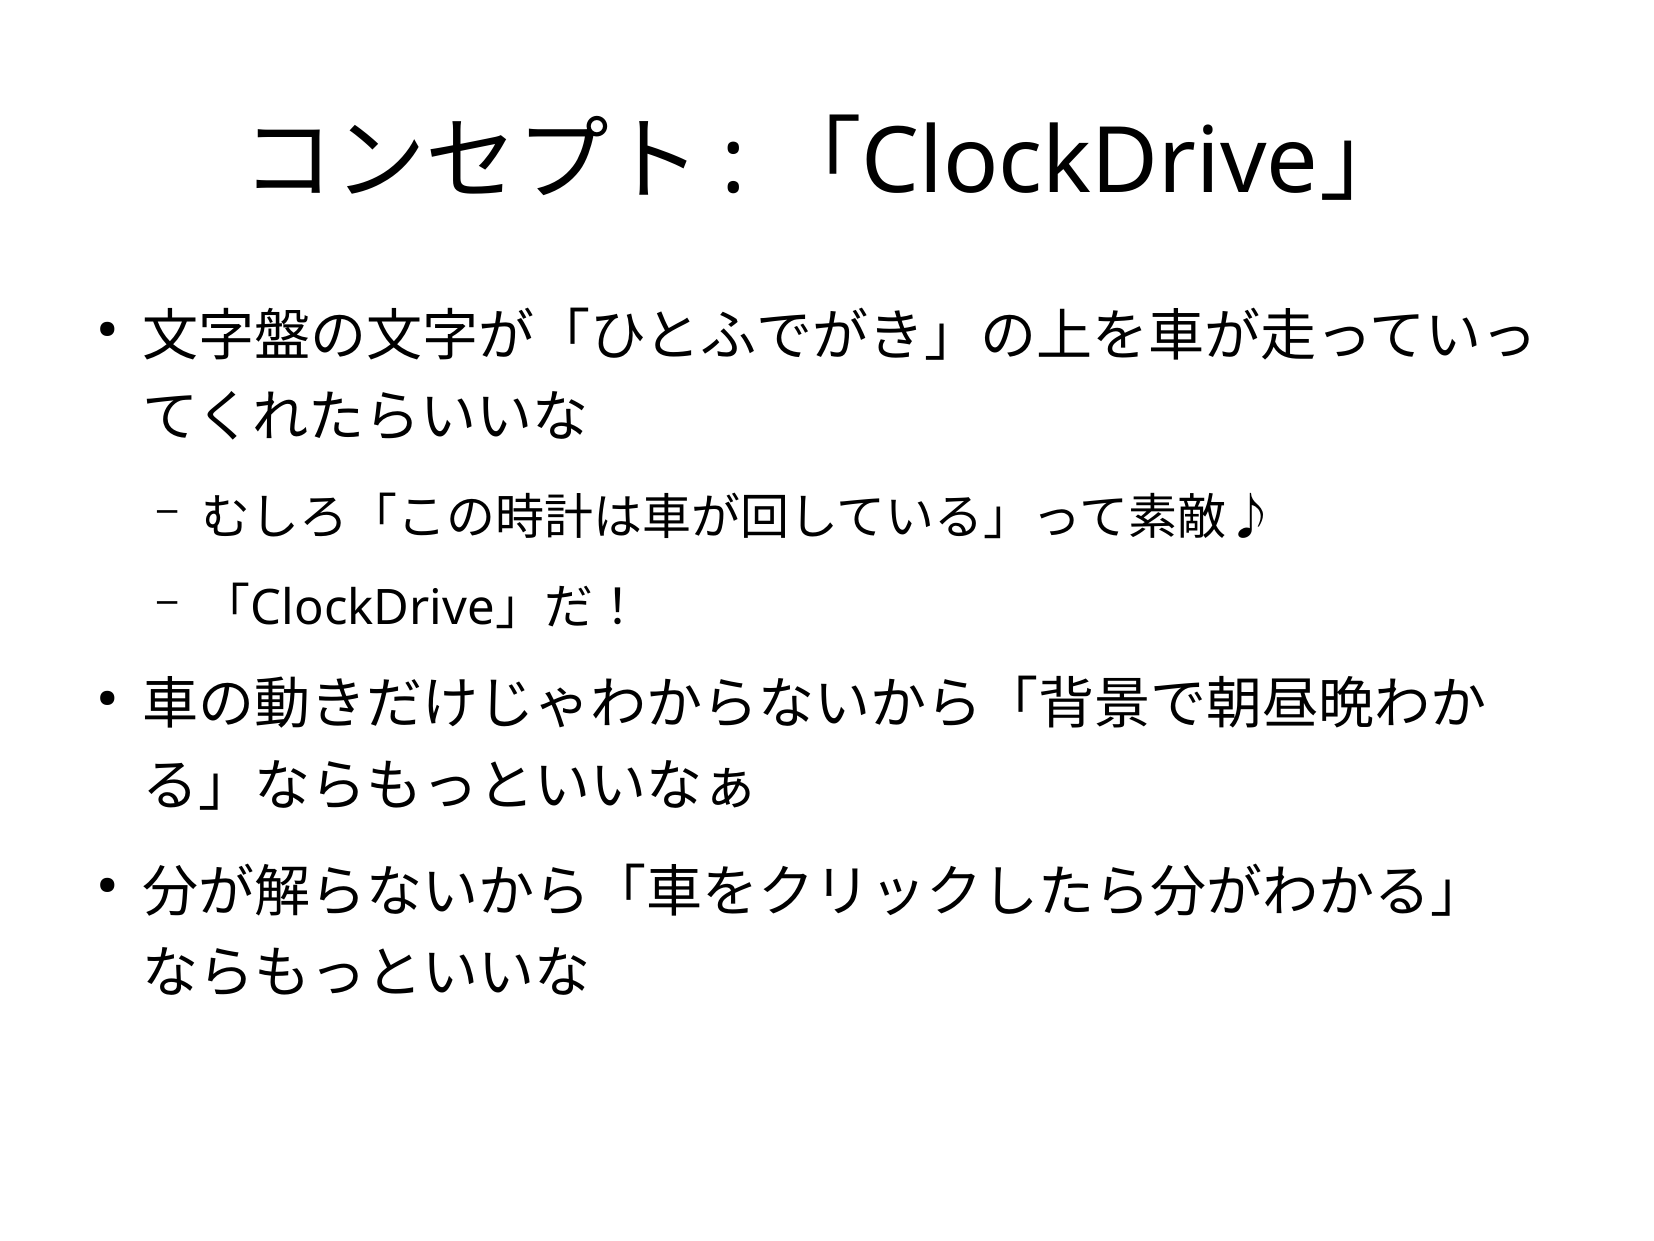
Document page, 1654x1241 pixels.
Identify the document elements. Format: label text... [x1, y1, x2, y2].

title コンセプト : 「ClockDrive」 [82, 49, 1571, 257]
list 文字盤の文字が「ひとふでがき」の上を車が走っていってくれたらいいな むしろ「この時計は車が回している」って素敵♪ 「ClockDrive」だ！ 車の動きだけじゃわからないから「背景で朝昼晩わかる」ならもっといいなぁ 分が解らないから「車をクリックしたら分がわかる」ならもっといいな [82, 290, 1538, 1010]
